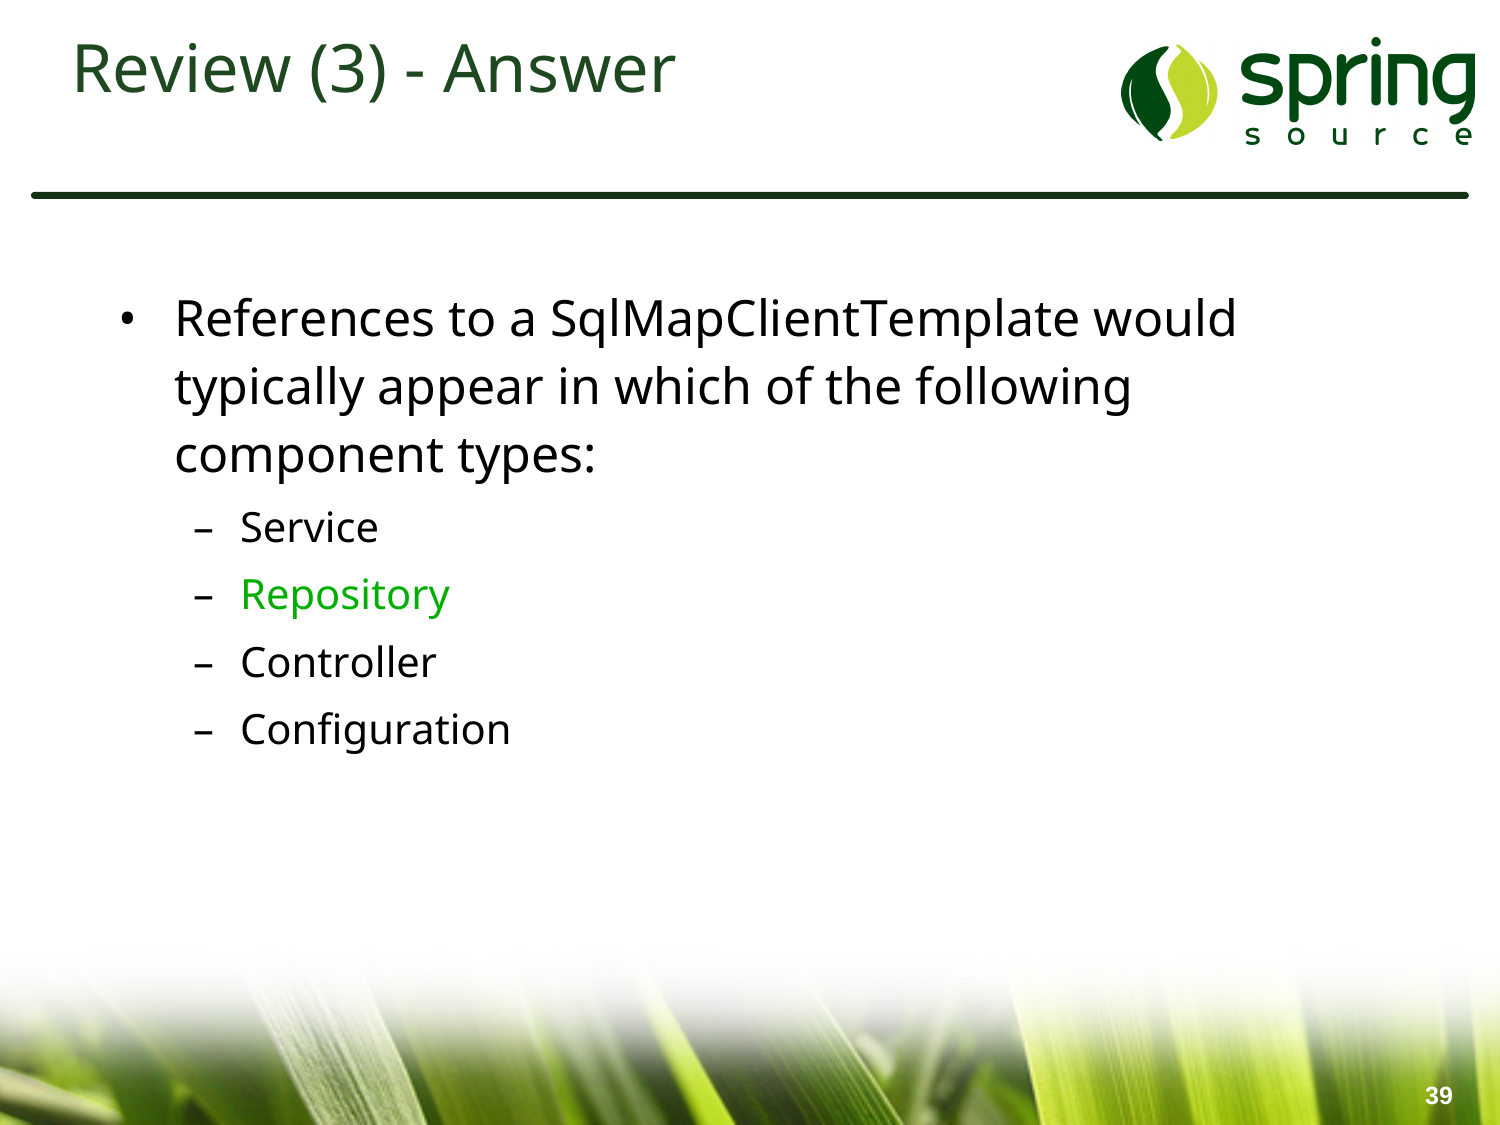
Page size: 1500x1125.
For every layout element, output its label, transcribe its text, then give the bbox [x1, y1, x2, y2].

title Review (3) - Answer [56, 13, 1089, 176]
picture [0, 944, 1500, 1125]
list References to a SqlMapClientTemplate would typically appear in which of the following component types: Service Repository Controller Configuration [103, 275, 1394, 938]
picture [1121, 37, 1475, 145]
